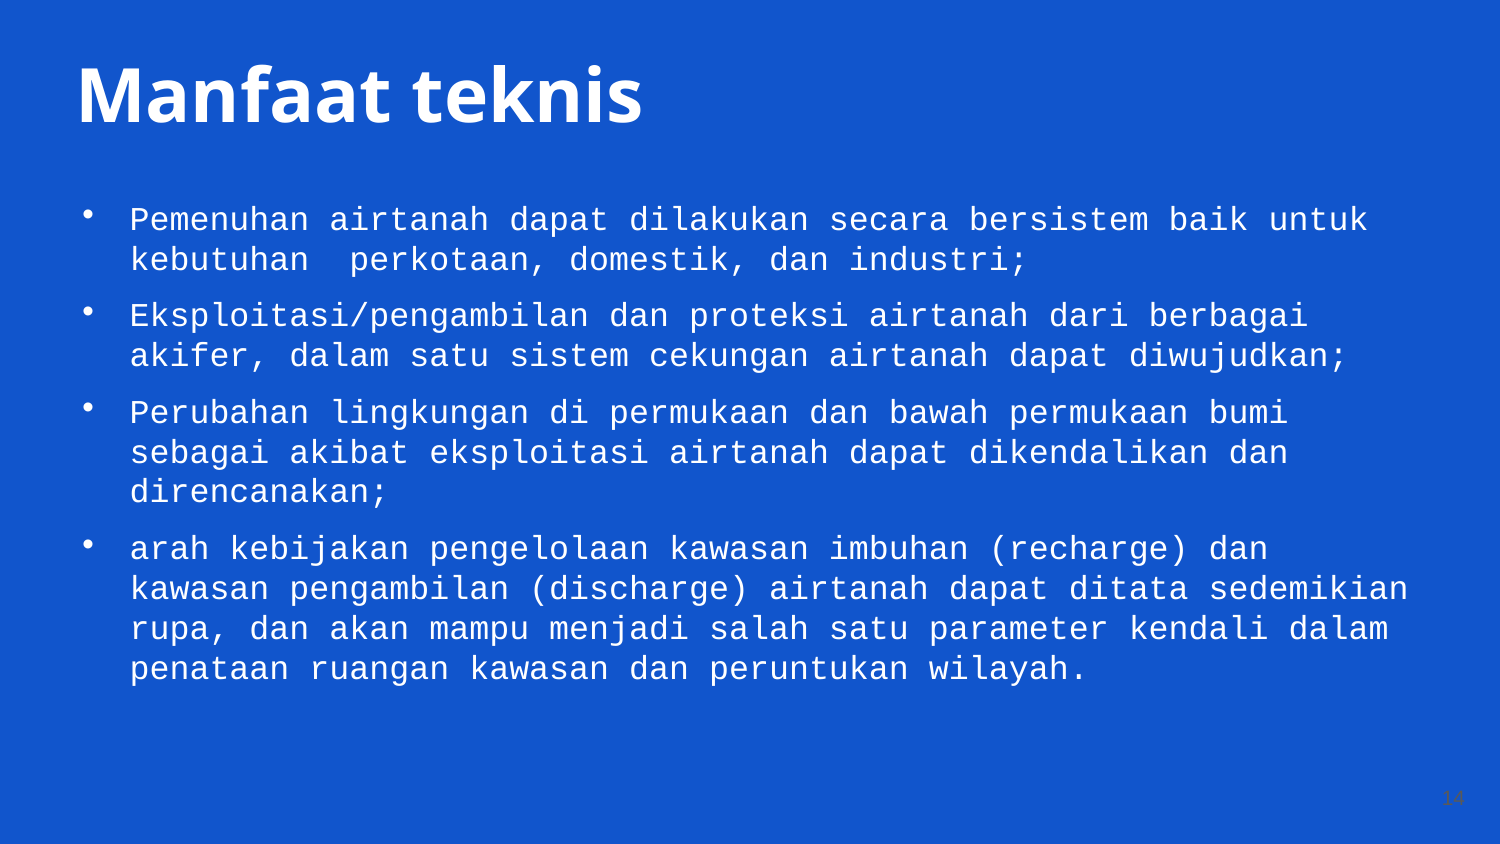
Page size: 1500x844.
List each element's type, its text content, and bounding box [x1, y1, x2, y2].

slide_number <number> [1389, 764, 1480, 830]
text_box Manfaat teknis [75, 39, 1424, 169]
text_box Pemenuhan airtanah dapat dilakukan secara bersistem baik untuk kebutuhan perkotaan, domestik, dan industri; Eksploitasi/pengambilan dan proteksi airtanah dari berbagai akifer, dalam satu sistem cekungan airtanah dapat diwujudkan; Perubahan lingkungan di permukaan dan bawah permukaan bumi sebagai akibat eksploitasi airtanah dapat dikendalikan dan direncanakan; arah kebijakan pengelolaan kawasan imbuhan (recharge) dan kawasan pengambilan (discharge) airtanah dapat ditata sedemikian rupa, dan akan mampu menjadi salah satu parameter kendali dalam penataan ruangan kawasan dan peruntukan wilayah. [76, 196, 1426, 743]
